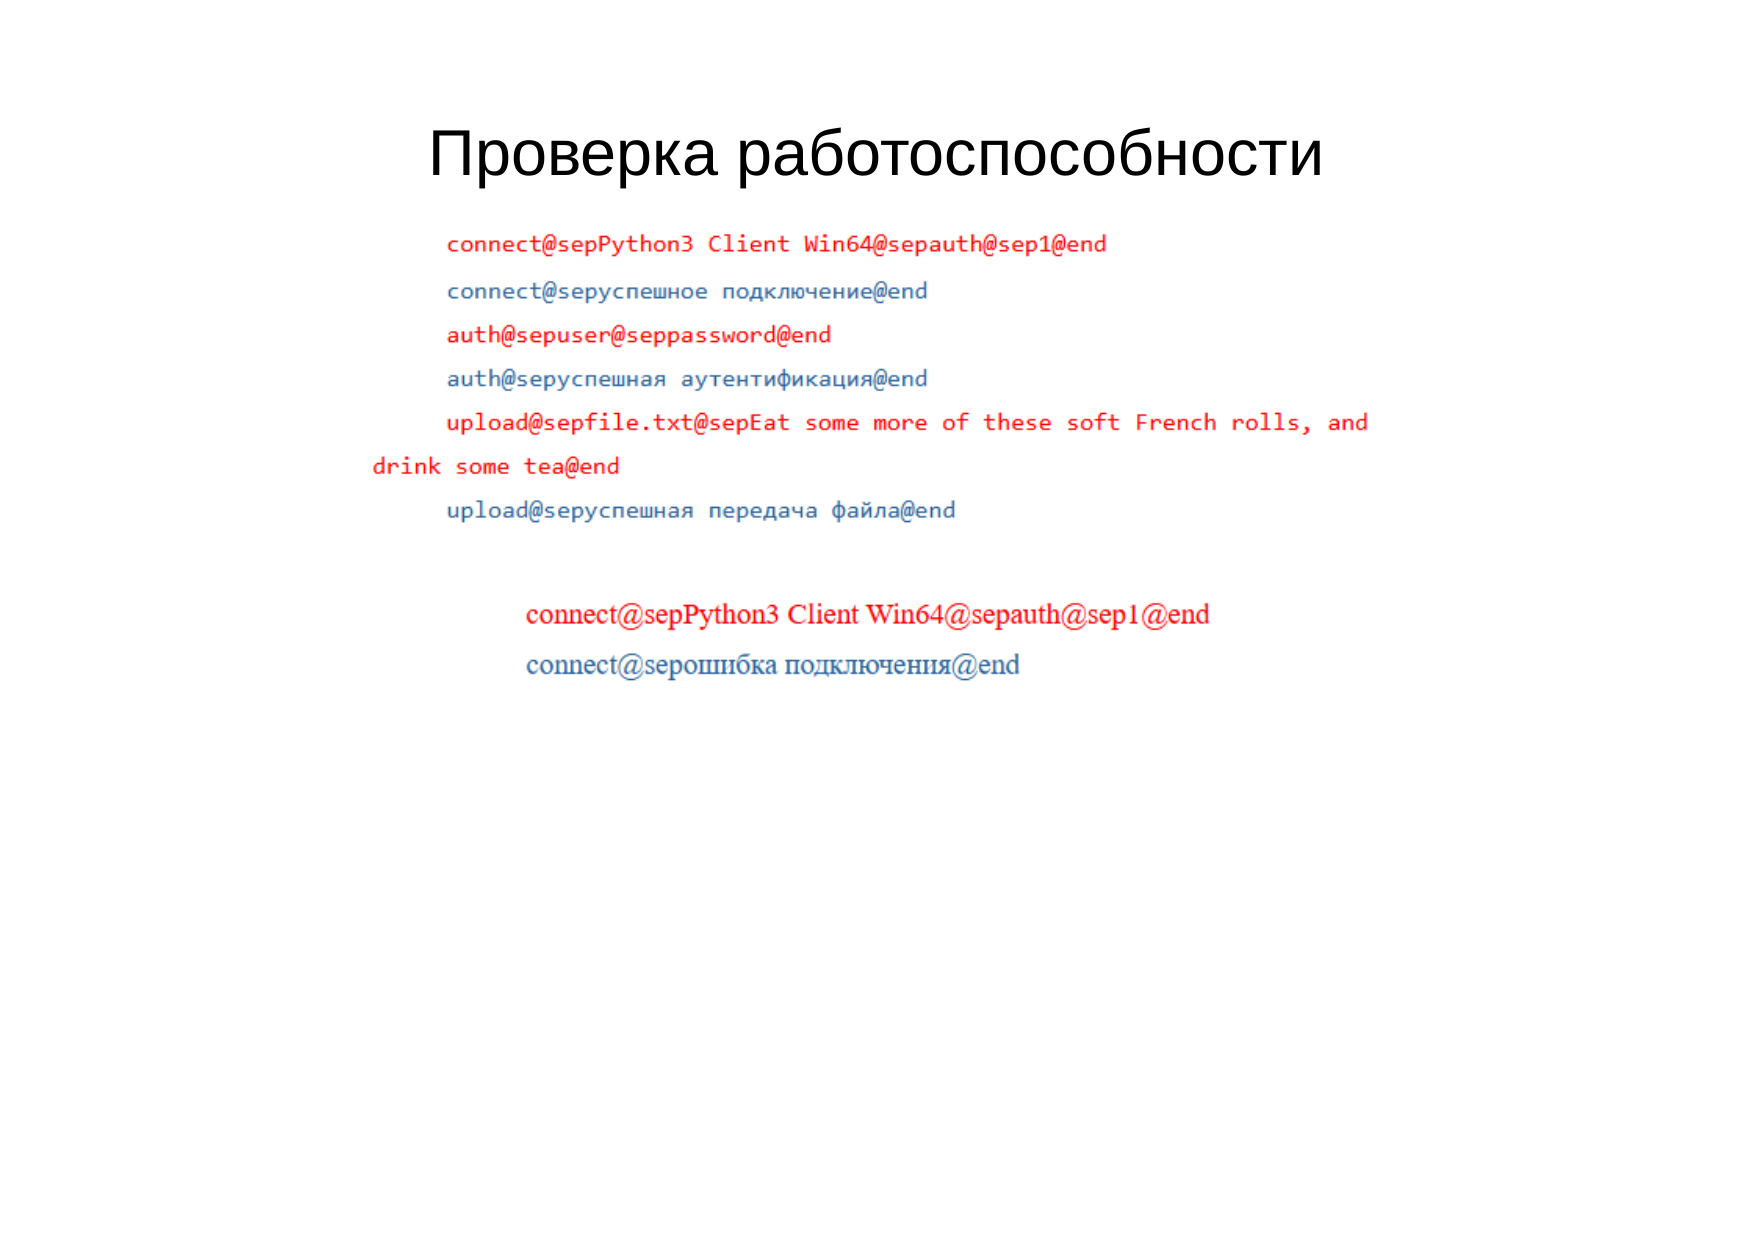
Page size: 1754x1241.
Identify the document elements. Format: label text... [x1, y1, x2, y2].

picture [330, 222, 1424, 532]
picture [513, 594, 1241, 690]
title Проверка работоспособности [87, 49, 1667, 257]
